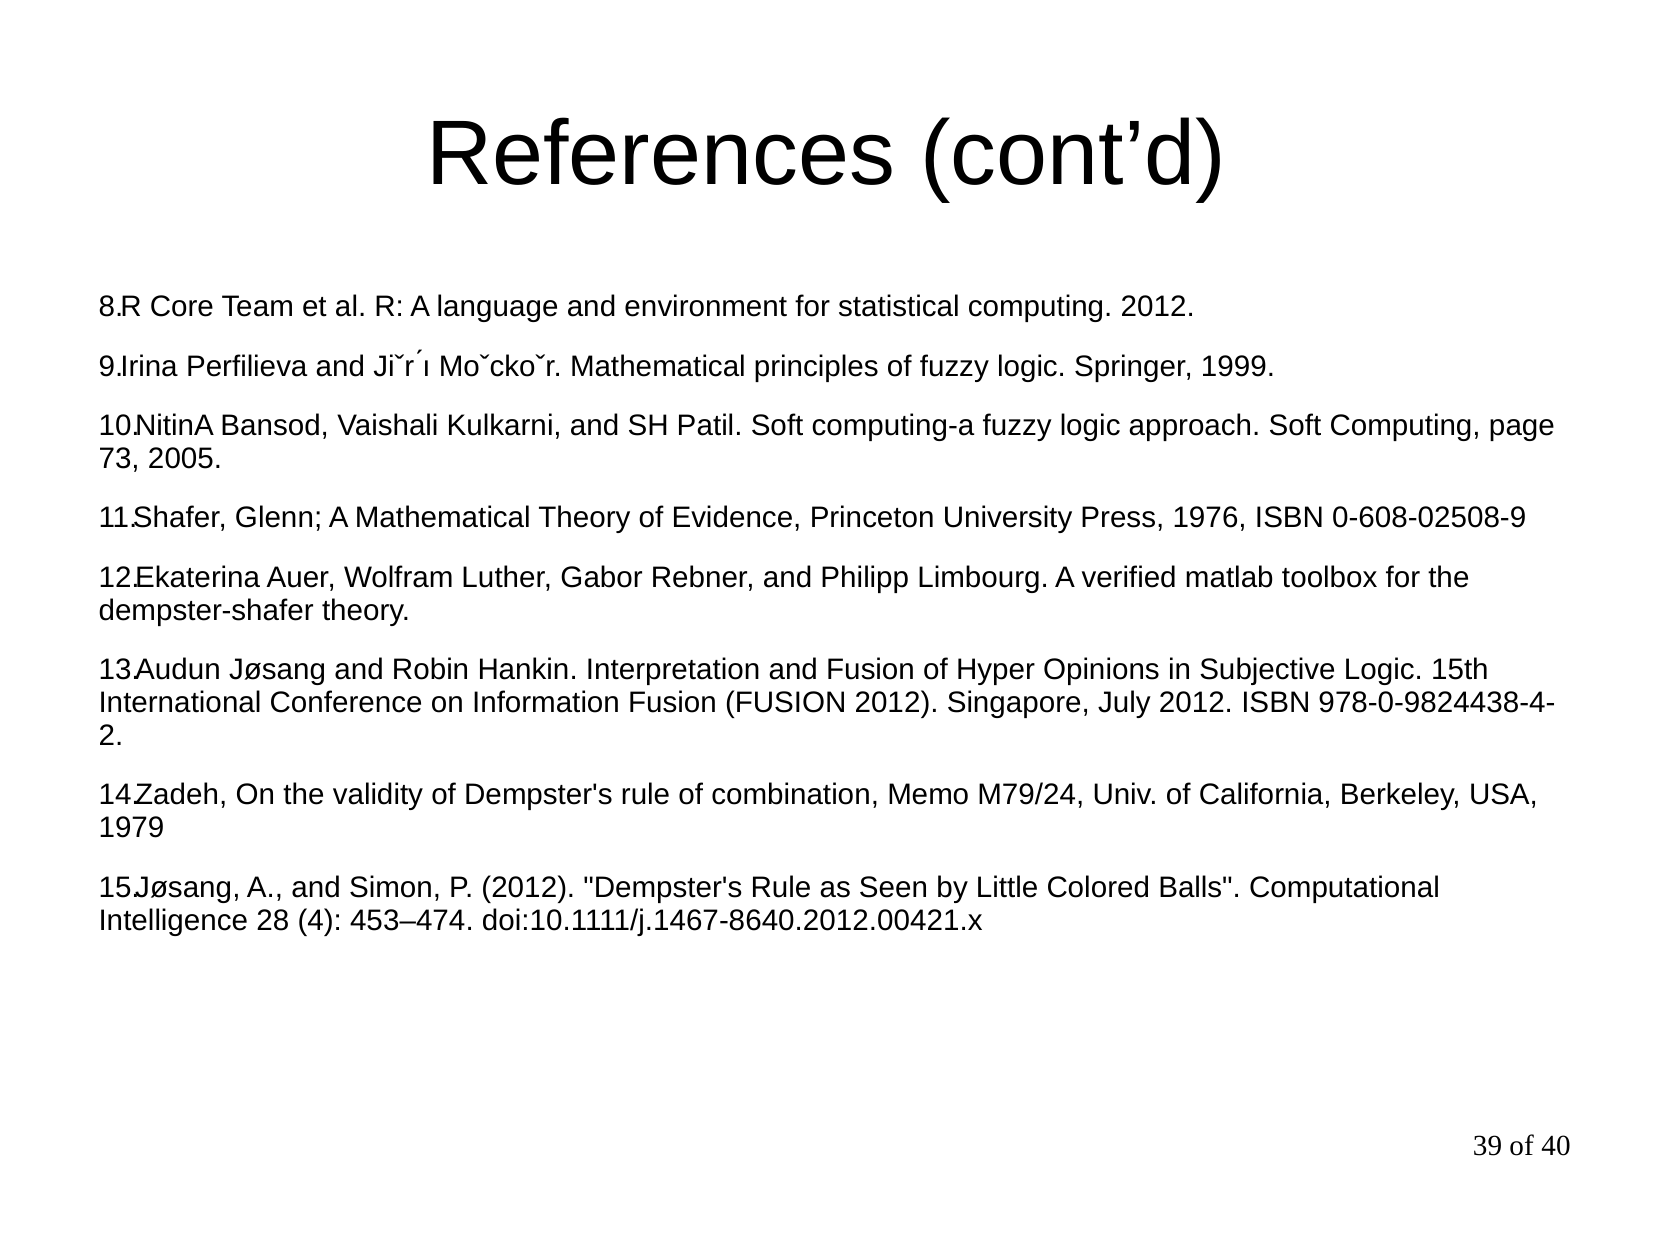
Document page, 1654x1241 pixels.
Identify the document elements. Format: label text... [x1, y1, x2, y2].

list R Core Team et al. R: A language and environment for statistical computing. 2012. Irina Perfilieva and Jiˇr ́ı Moˇckoˇr. Mathematical principles of fuzzy logic. Springer, 1999. NitinA Bansod, Vaishali Kulkarni, and SH Patil. Soft computing-a fuzzy logic approach. Soft Computing, page 73, 2005. Shafer, Glenn; A Mathematical Theory of Evidence, Princeton University Press, 1976, ISBN 0-608-02508-9 Ekaterina Auer, Wolfram Luther, Gabor Rebner, and Philipp Limbourg. A verified matlab toolbox for the dempster-shafer theory. Audun Jøsang and Robin Hankin. Interpretation and Fusion of Hyper Opinions in Subjective Logic. 15th International Conference on Information Fusion (FUSION 2012). Singapore, July 2012. ISBN 978-0-9824438-4-2. Zadeh, On the validity of Dempster's rule of combination, Memo M79/24, Univ. of California, Berkeley, USA, 1979 Jøsang, A., and Simon, P. (2012). "Dempster's Rule as Seen by Little Colored Balls". Computational Intelligence 28 (4): 453–474. doi:10.1111/j.1467-8640.2012.00421.x [82, 290, 1571, 1010]
title References (cont’d) [82, 49, 1571, 257]
